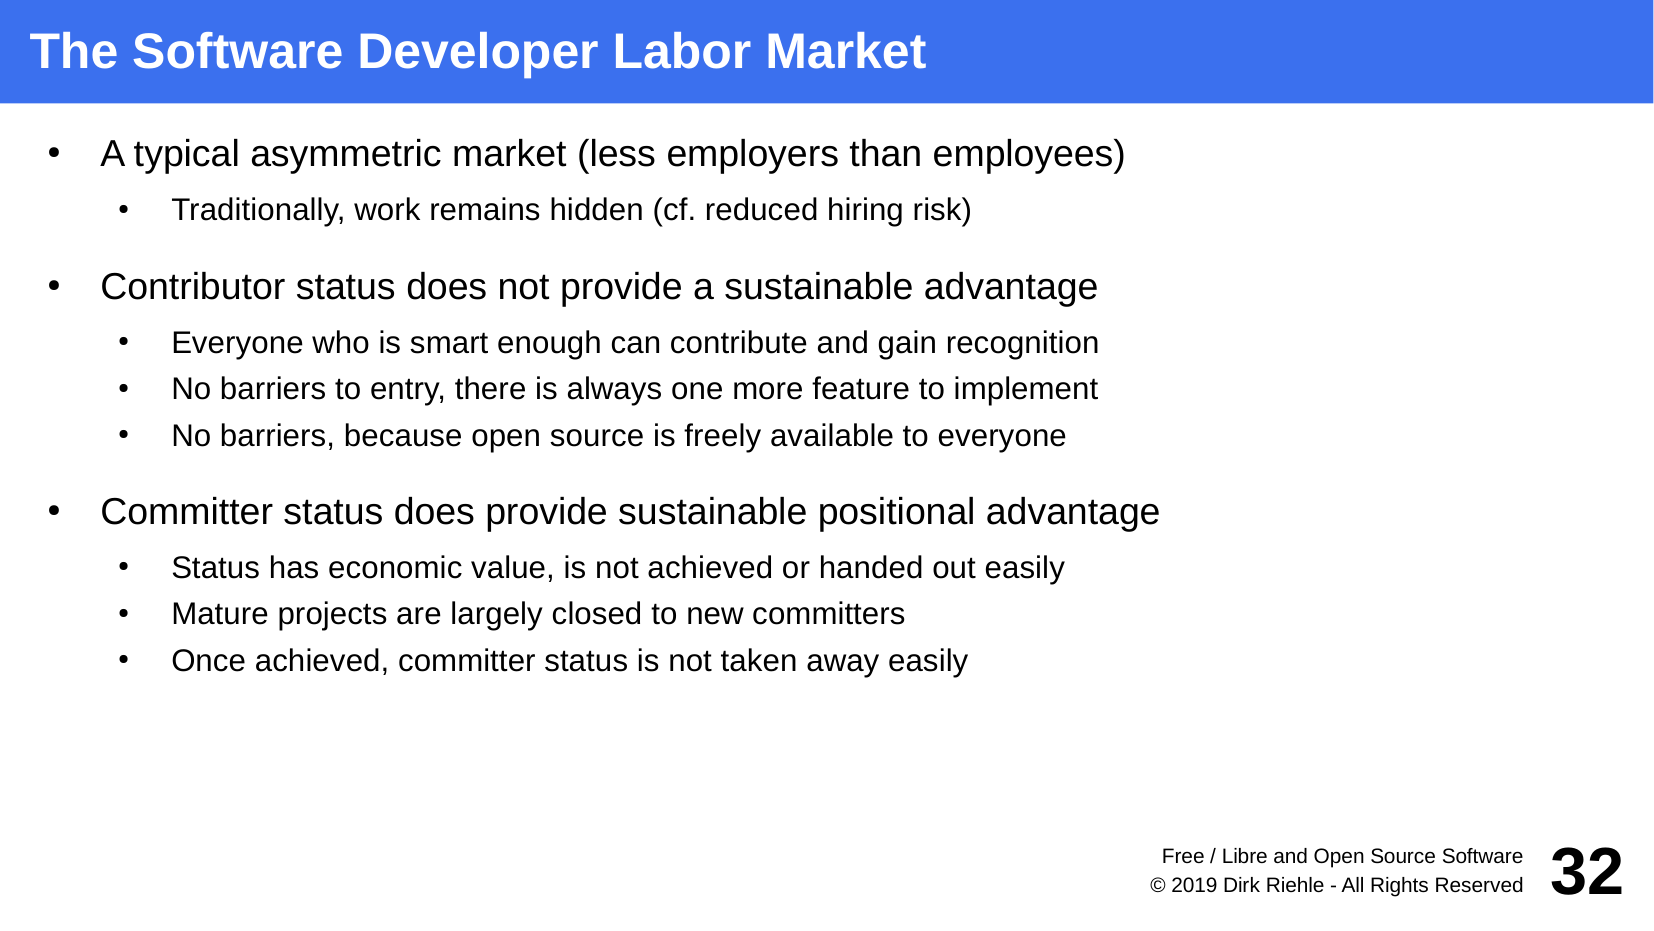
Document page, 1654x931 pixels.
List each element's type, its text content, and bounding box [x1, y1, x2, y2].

list A typical asymmetric market (less employers than employees) Traditionally, work remains hidden (cf. reduced hiring risk) Contributor status does not provide a sustainable advantage Everyone who is smart enough can contribute and gain recognition No barriers to entry, there is always one more feature to implement No barriers, because open source is freely available to everyone Committer status does provide sustainable positional advantage Status has economic value, is not achieved or handed out easily Mature projects are largely closed to new committers Once achieved, committer status is not taken away easily [29, 132, 1625, 813]
title The Software Developer Labor Market [0, 0, 1654, 104]
